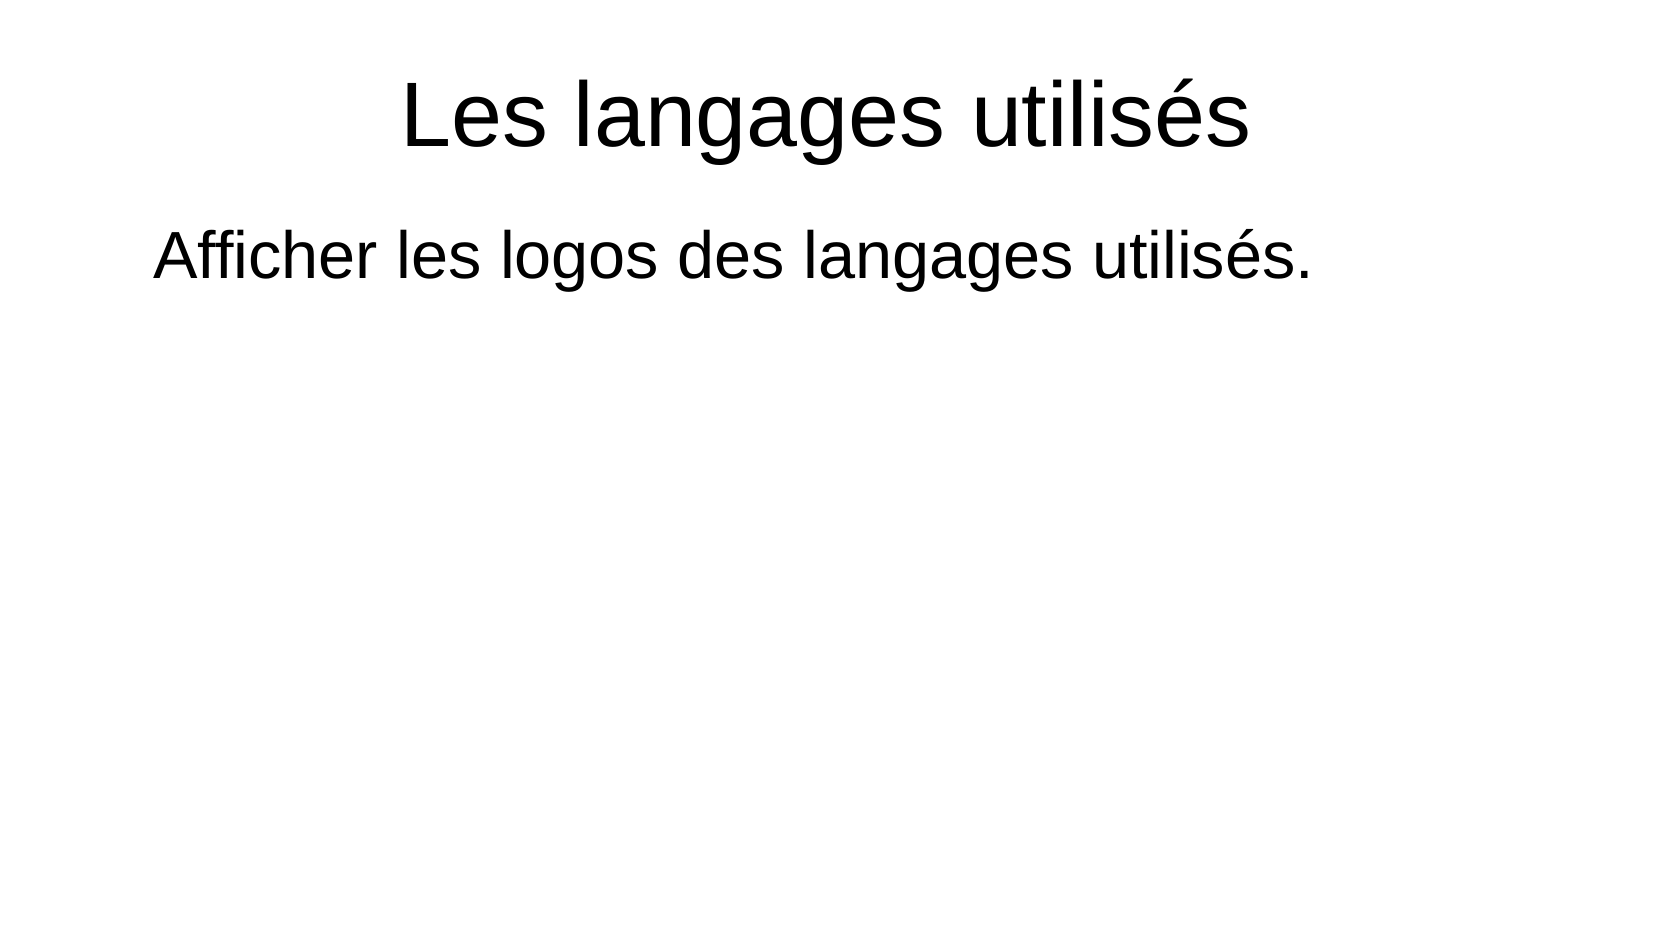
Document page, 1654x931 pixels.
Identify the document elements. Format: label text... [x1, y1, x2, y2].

list Afficher les logos des langages utilisés. [82, 217, 1571, 758]
title Les langages utilisés [82, 37, 1571, 193]
